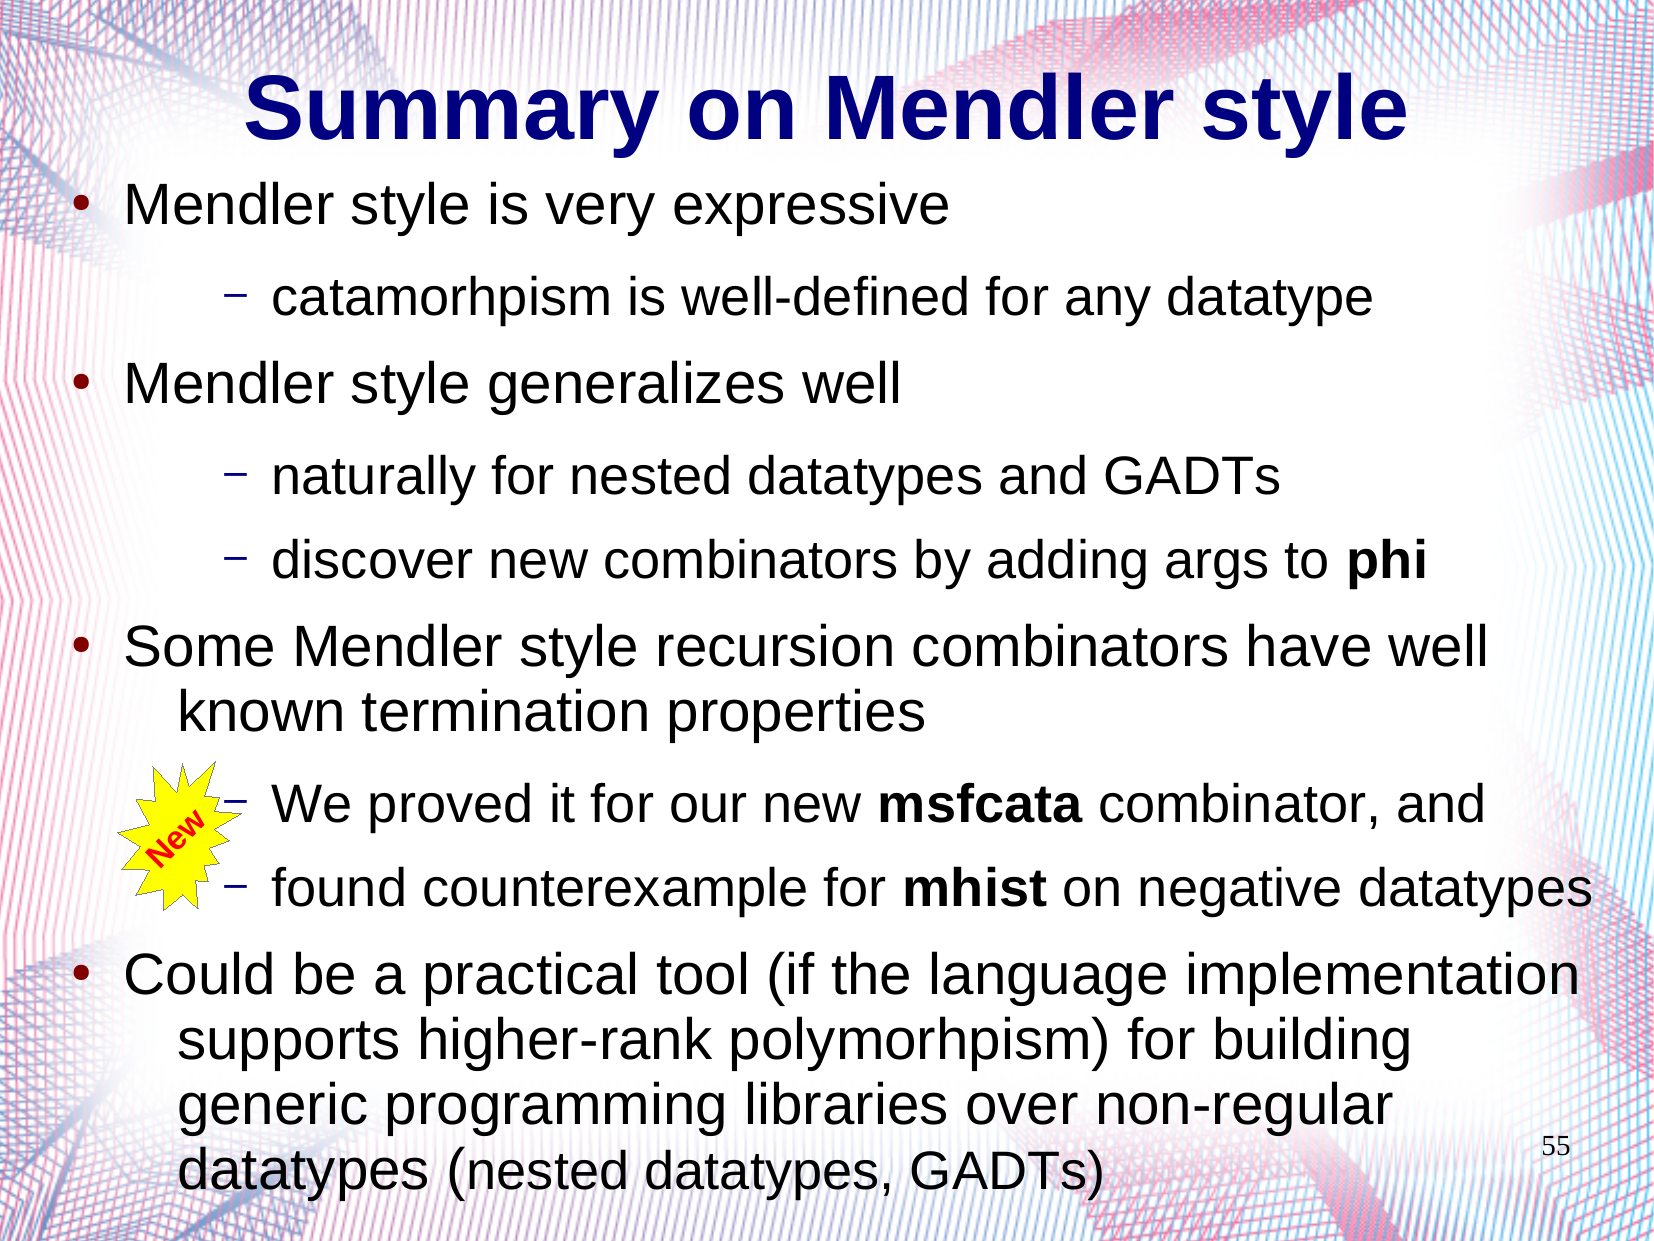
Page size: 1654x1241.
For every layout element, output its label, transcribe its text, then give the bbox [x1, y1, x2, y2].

list Mendler style is very expressive catamorhpism is well-defined for any datatype Mendler style generalizes well naturally for nested datatypes and GADTs discover new combinators by adding args to phi Some Mendler style recursion combinators have well known termination properties We proved it for our new msfcata combinator, and found counterexample for mhist on negative datatypes Could be a practical tool (if the language implementation supports higher-rank polymorhpism) for building generic programming libraries over non-regular datatypes (nested datatypes, GADTs) [35, 172, 1619, 1202]
picture [0, 0, 1654, 1241]
text_box New [117, 761, 242, 911]
title Summary on Mendler style [82, 49, 1571, 166]
